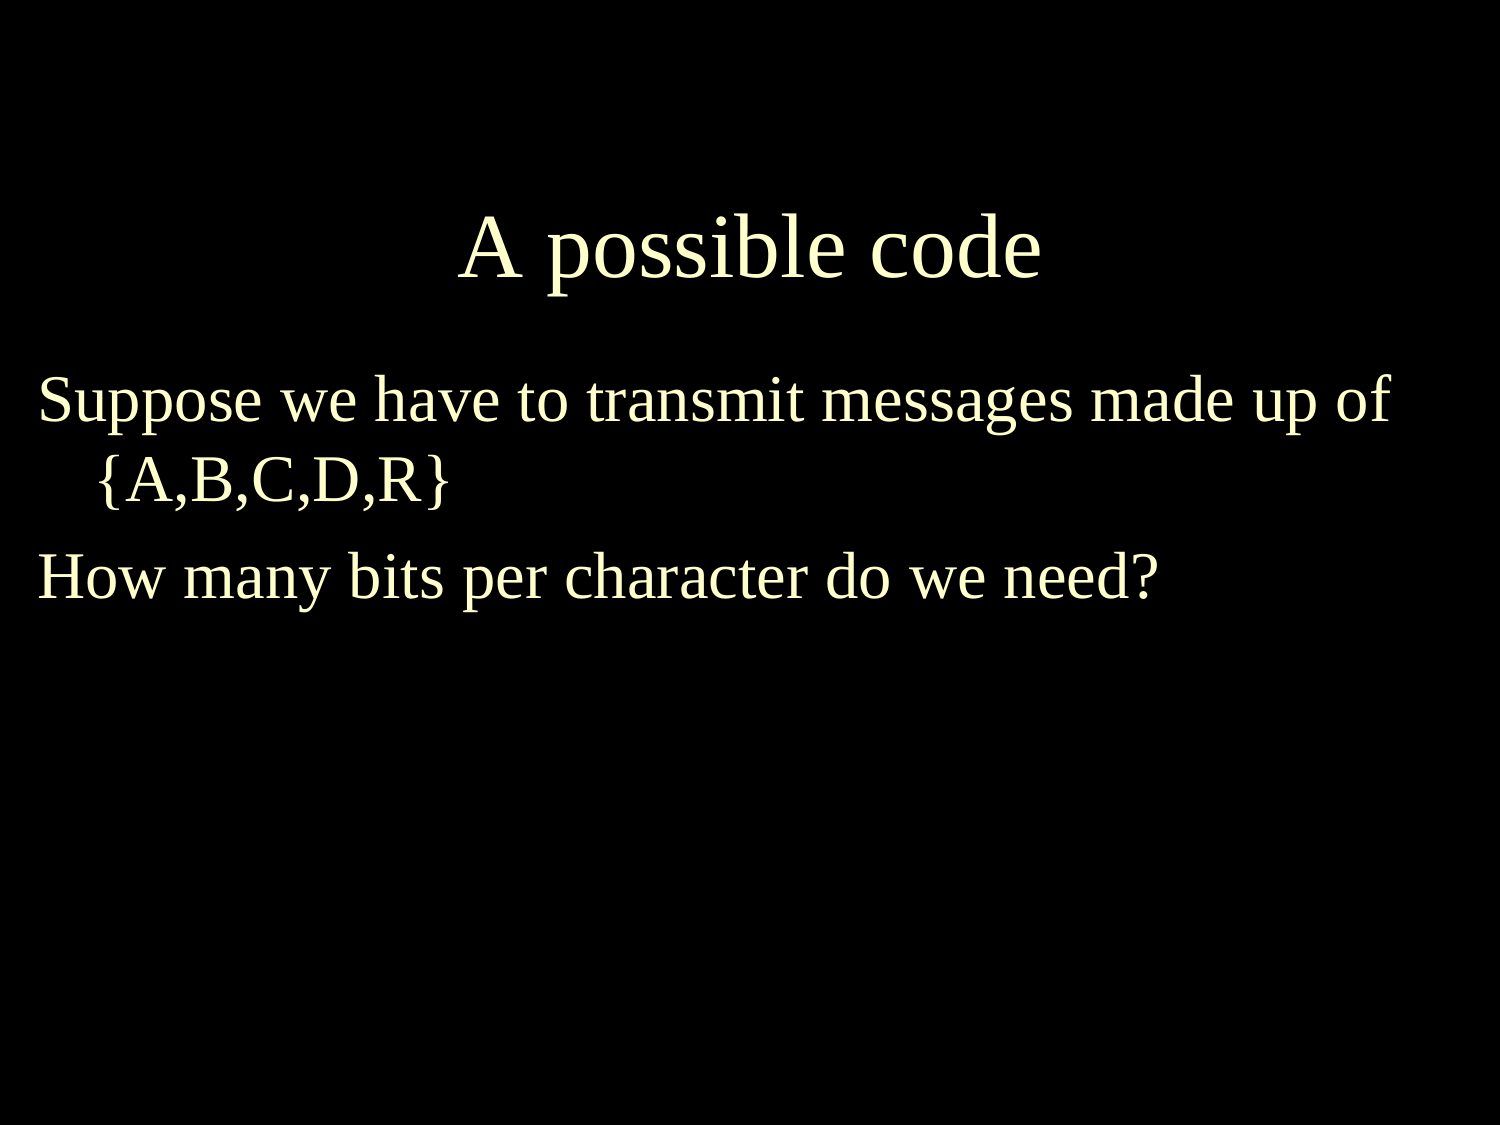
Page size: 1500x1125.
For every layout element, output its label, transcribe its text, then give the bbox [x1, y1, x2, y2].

list Suppose we have to transmit messages made up of {A,B,C,D,R} How many bits per character do we need? [22, 347, 1482, 1026]
title A possible code [22, 145, 1480, 336]
